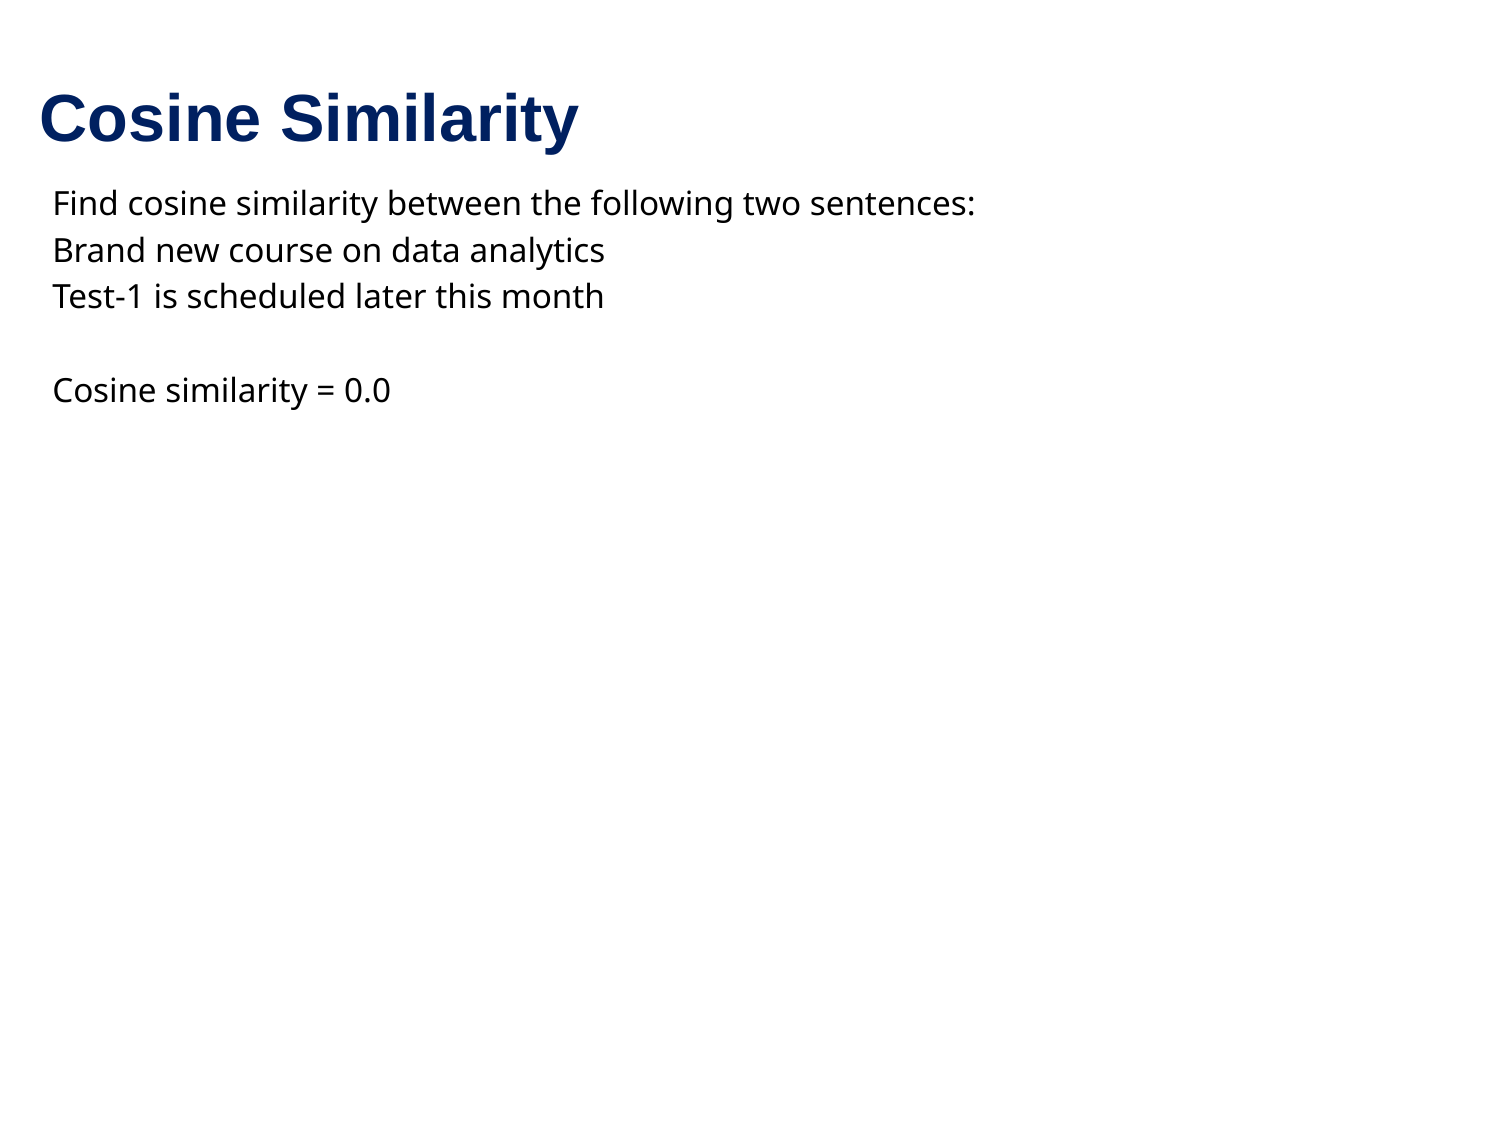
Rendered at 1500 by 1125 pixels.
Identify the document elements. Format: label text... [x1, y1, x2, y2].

title Cosine Similarity [24, 24, 1096, 162]
list Find cosine similarity between the following two sentences: Brand new course on data analytics Test-1 is scheduled later this month Cosine similarity = 0.0 [37, 174, 1437, 887]
